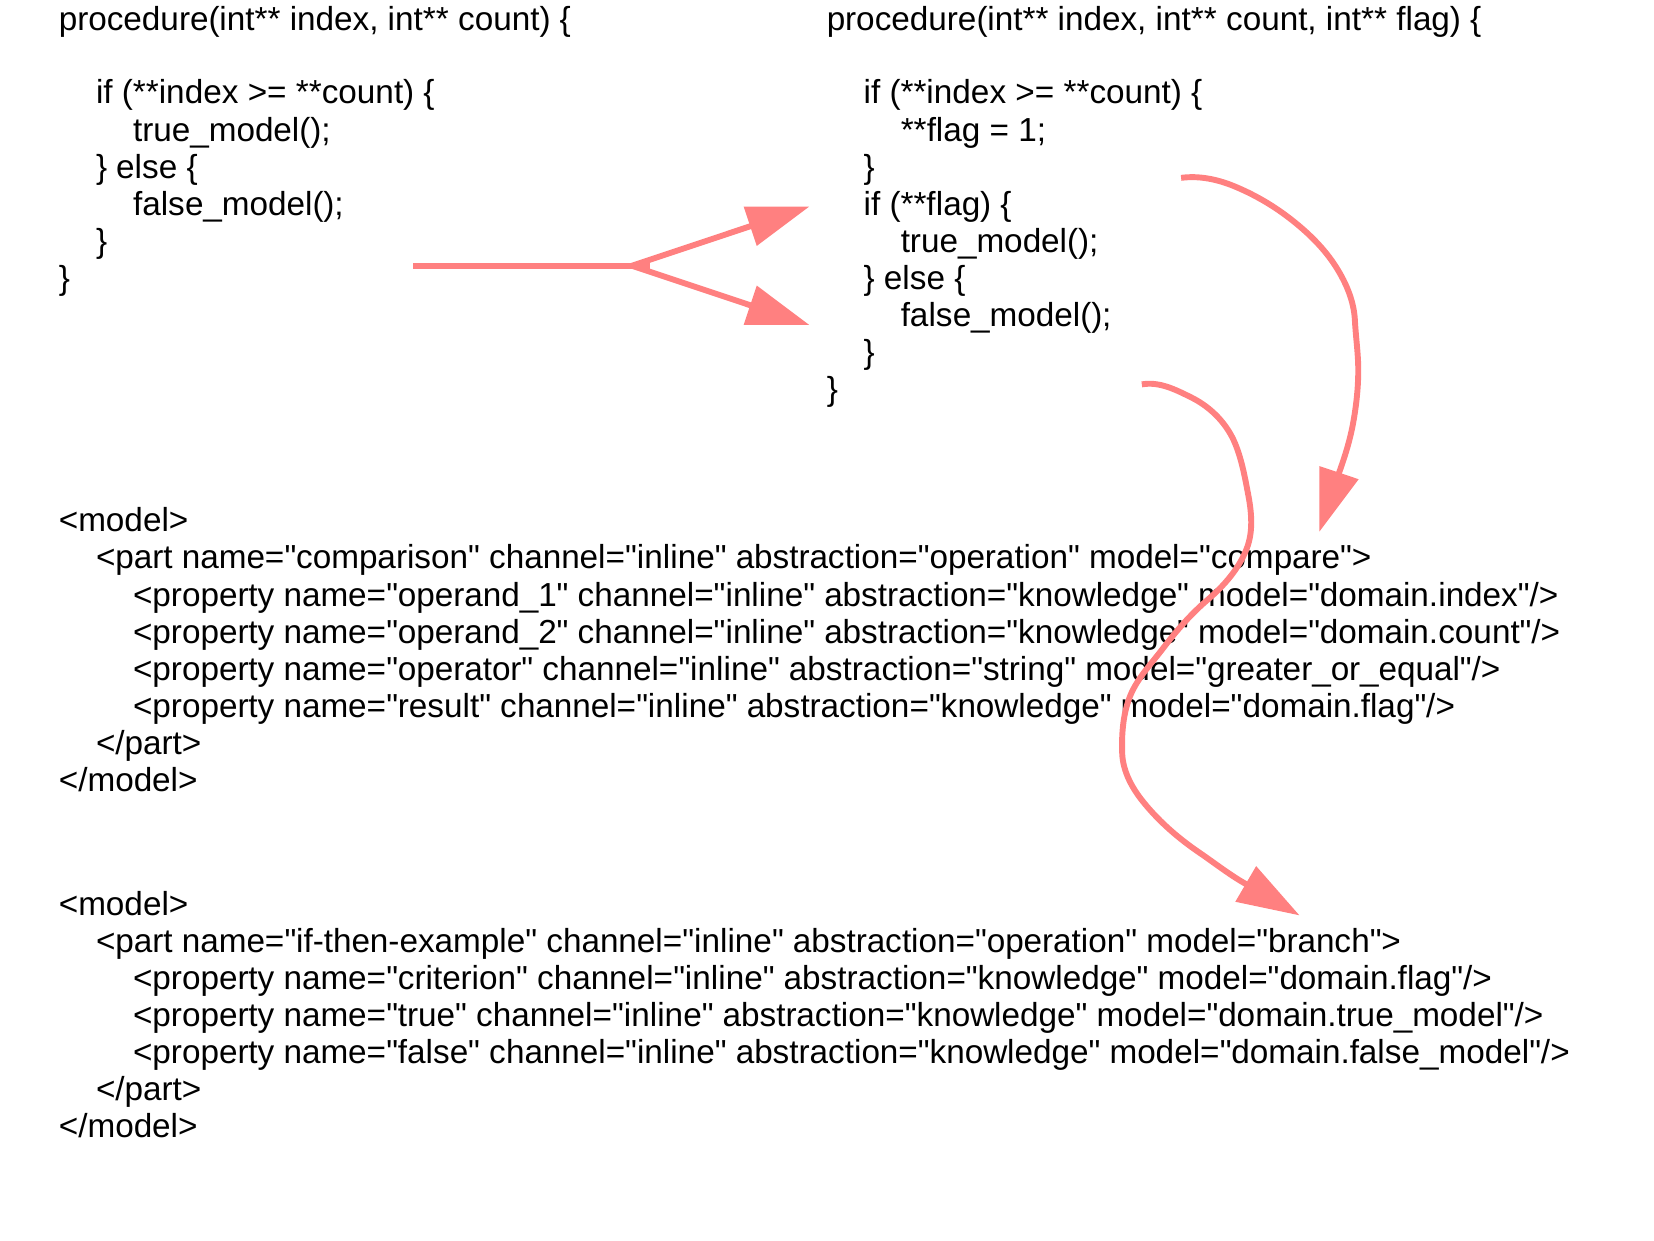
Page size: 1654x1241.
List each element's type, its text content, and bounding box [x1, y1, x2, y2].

text_box procedure(int** index, int** count) { if (**index >= **count) { true_model(); } else { false_model(); } } [650, 234, 739, 298]
text_box <model> <part name="comparison" channel="inline" abstraction="operation" model="compare"> <property name="operand_1" channel="inline" abstraction="knowledge" model="domain.index"/> <property name="operand_2" channel="inline" abstraction="knowledge" model="domain.count"/> <property name="operator" channel="inline" abstraction="string" model="greater_or_equal"/> <property name="result" channel="inline" abstraction="knowledge" model="domain.flag"/> </part> </model> [1126, 501, 1595, 885]
text_box <model> <part name="comparison" channel="inline" abstraction="operation" model="compare"> <property name="operand_1" channel="inline" abstraction="knowledge" model="domain.index"/> <property name="operand_2" channel="inline" abstraction="knowledge" model="domain.count"/> <property name="operator" channel="inline" abstraction="string" model="greater_or_equal"/> <property name="result" channel="inline" abstraction="knowledge" model="domain.flag"/> </part> </model> [59, 501, 1248, 885]
text_box procedure(int** index, int** count, int** flag) { if (**index >= **count) { **flag = 1; } if (**flag) { true_model(); } else { false_model(); } } [826, 0, 1536, 501]
text_box <model> <part name="if-then-example" channel="inline" abstraction="operation" model="branch"> <property name="criterion" channel="inline" abstraction="knowledge" model="domain.flag"/> <property name="true" channel="inline" abstraction="knowledge" model="domain.true_model"/> <property name="false" channel="inline" abstraction="knowledge" model="domain.false_model"/> </part> </model> [59, 885, 1595, 1241]
text_box procedure(int** index, int** count) { if (**index >= **count) { true_model(); } else { false_model(); } } [59, 0, 739, 414]
